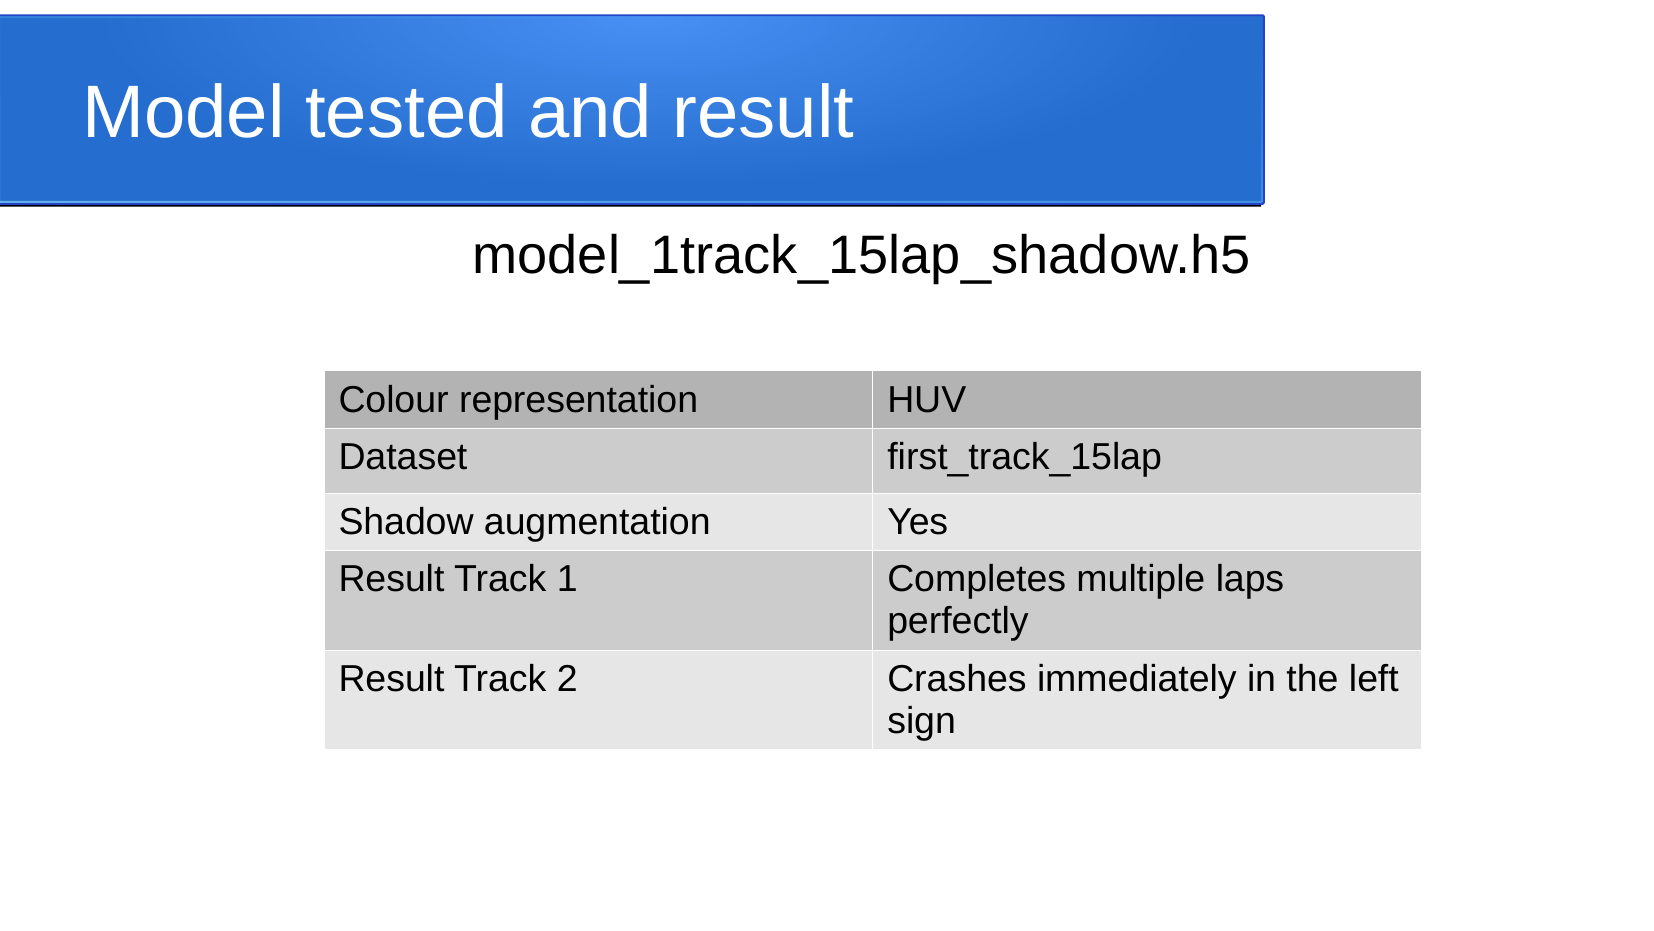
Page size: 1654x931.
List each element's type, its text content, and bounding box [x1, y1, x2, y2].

table_cell Dataset [325, 429, 872, 493]
table_cell Yes [873, 494, 1421, 550]
table_cell Shadow augmentation [325, 494, 872, 550]
table_cell first_track_15lap [873, 429, 1421, 493]
table_cell Result Track 1 [325, 551, 872, 650]
table_header HUV [873, 371, 1421, 428]
list model_1track_15lap_shadow.h5 [82, 224, 1571, 301]
table_cell Result Track 2 [325, 651, 872, 749]
table_header Colour representation [325, 371, 872, 428]
title Model tested and result [82, 35, 1235, 189]
table_cell Crashes immediately in the left sign [873, 651, 1421, 749]
table_cell Completes multiple laps perfectly [873, 551, 1421, 650]
